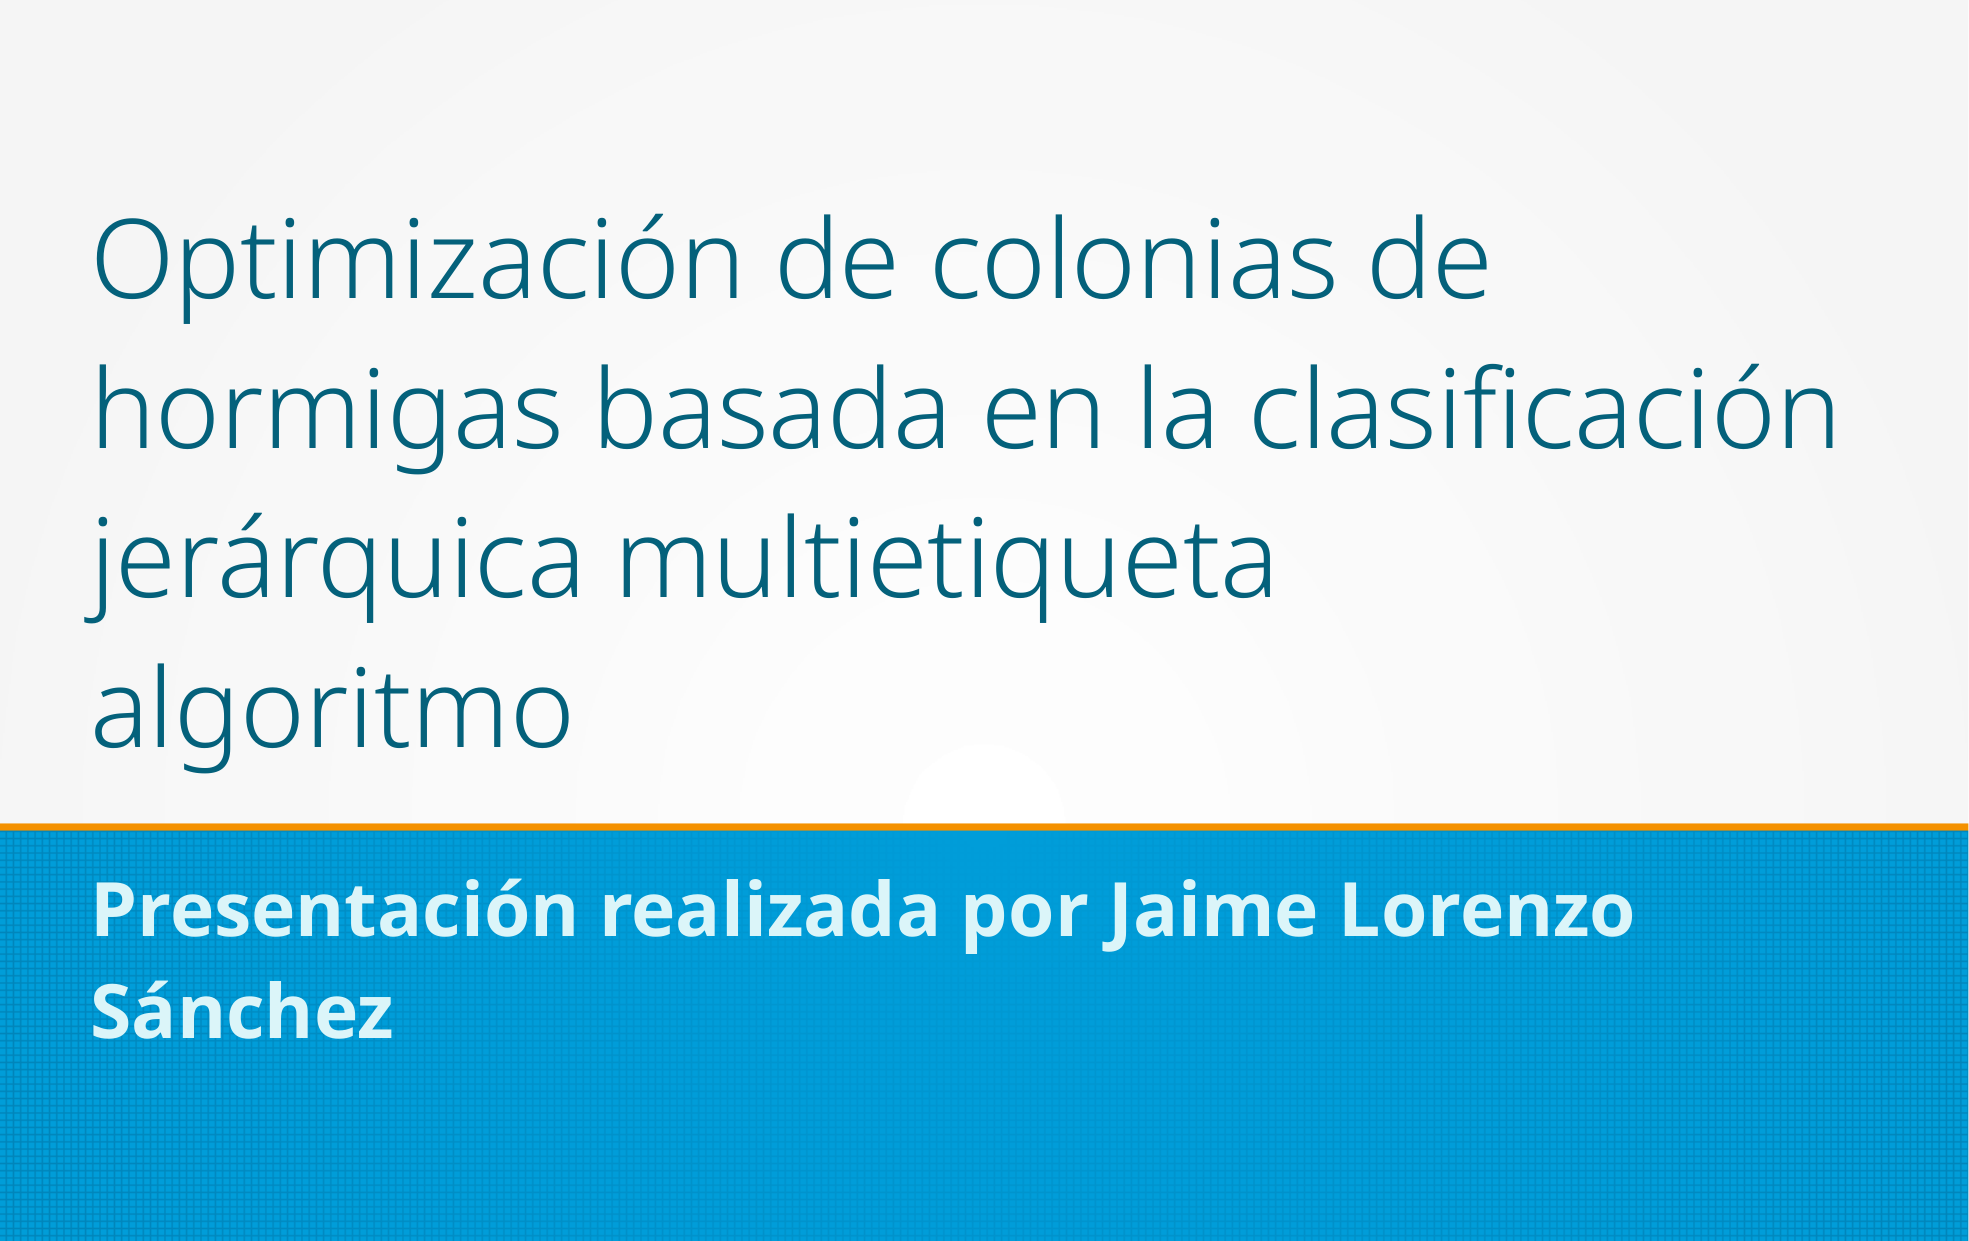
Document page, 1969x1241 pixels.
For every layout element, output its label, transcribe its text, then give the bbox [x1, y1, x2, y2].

subtitle Presentación realizada por Jaime Lorenzo Sánchez [90, 855, 1861, 1111]
picture [0, 0, 1969, 830]
title Optimización de colonias de hormigas basada en la clasificación jerárquica multietiqueta algoritmo [90, 49, 1862, 781]
